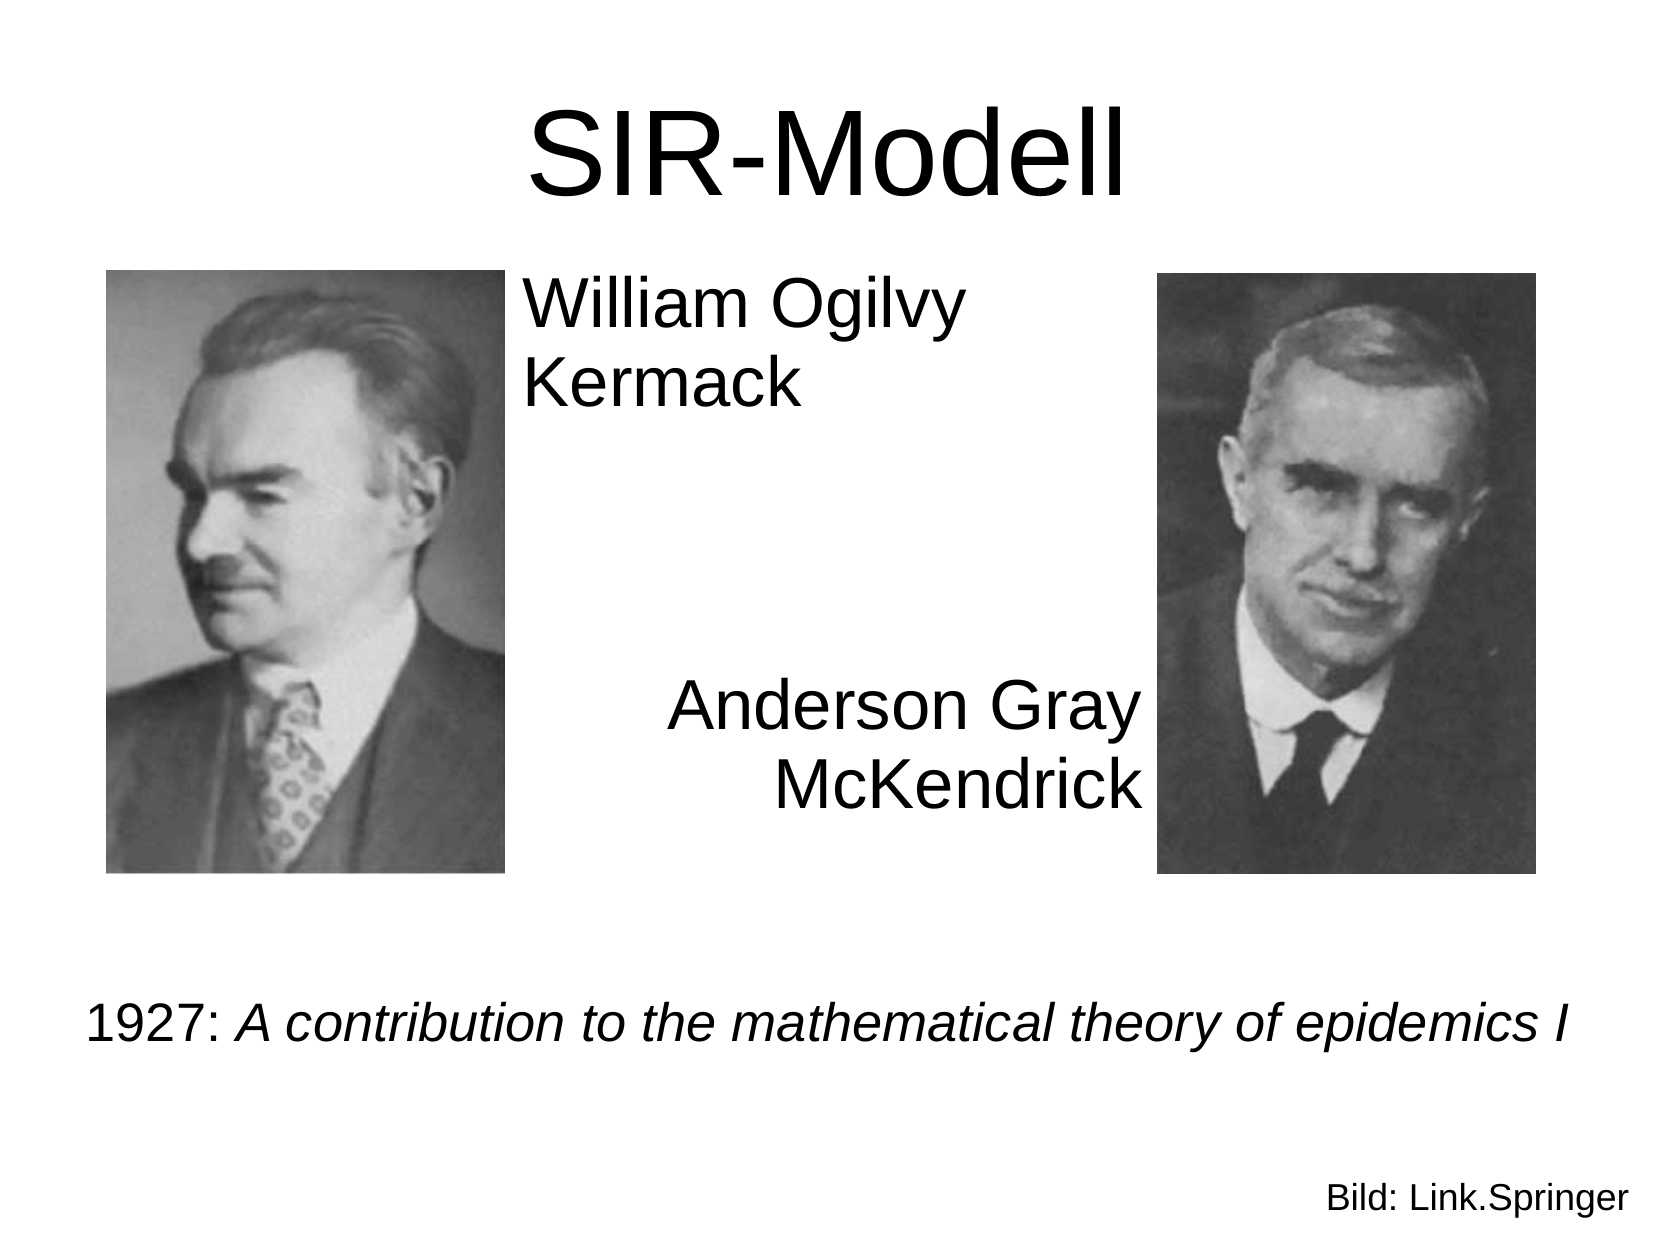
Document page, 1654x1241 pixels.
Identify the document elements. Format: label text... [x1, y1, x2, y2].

text_box Anderson Gray McKendrick [555, 658, 1158, 922]
text_box William Ogilvy Kermack [507, 256, 1229, 537]
text_box Bild: Link.Springer [1311, 1169, 1654, 1227]
picture [1157, 273, 1536, 875]
picture [106, 270, 505, 875]
text_box 1927: A contribution to the mathematical theory of epidemics I [70, 984, 1595, 1121]
title SIR-Modell [82, 49, 1571, 257]
